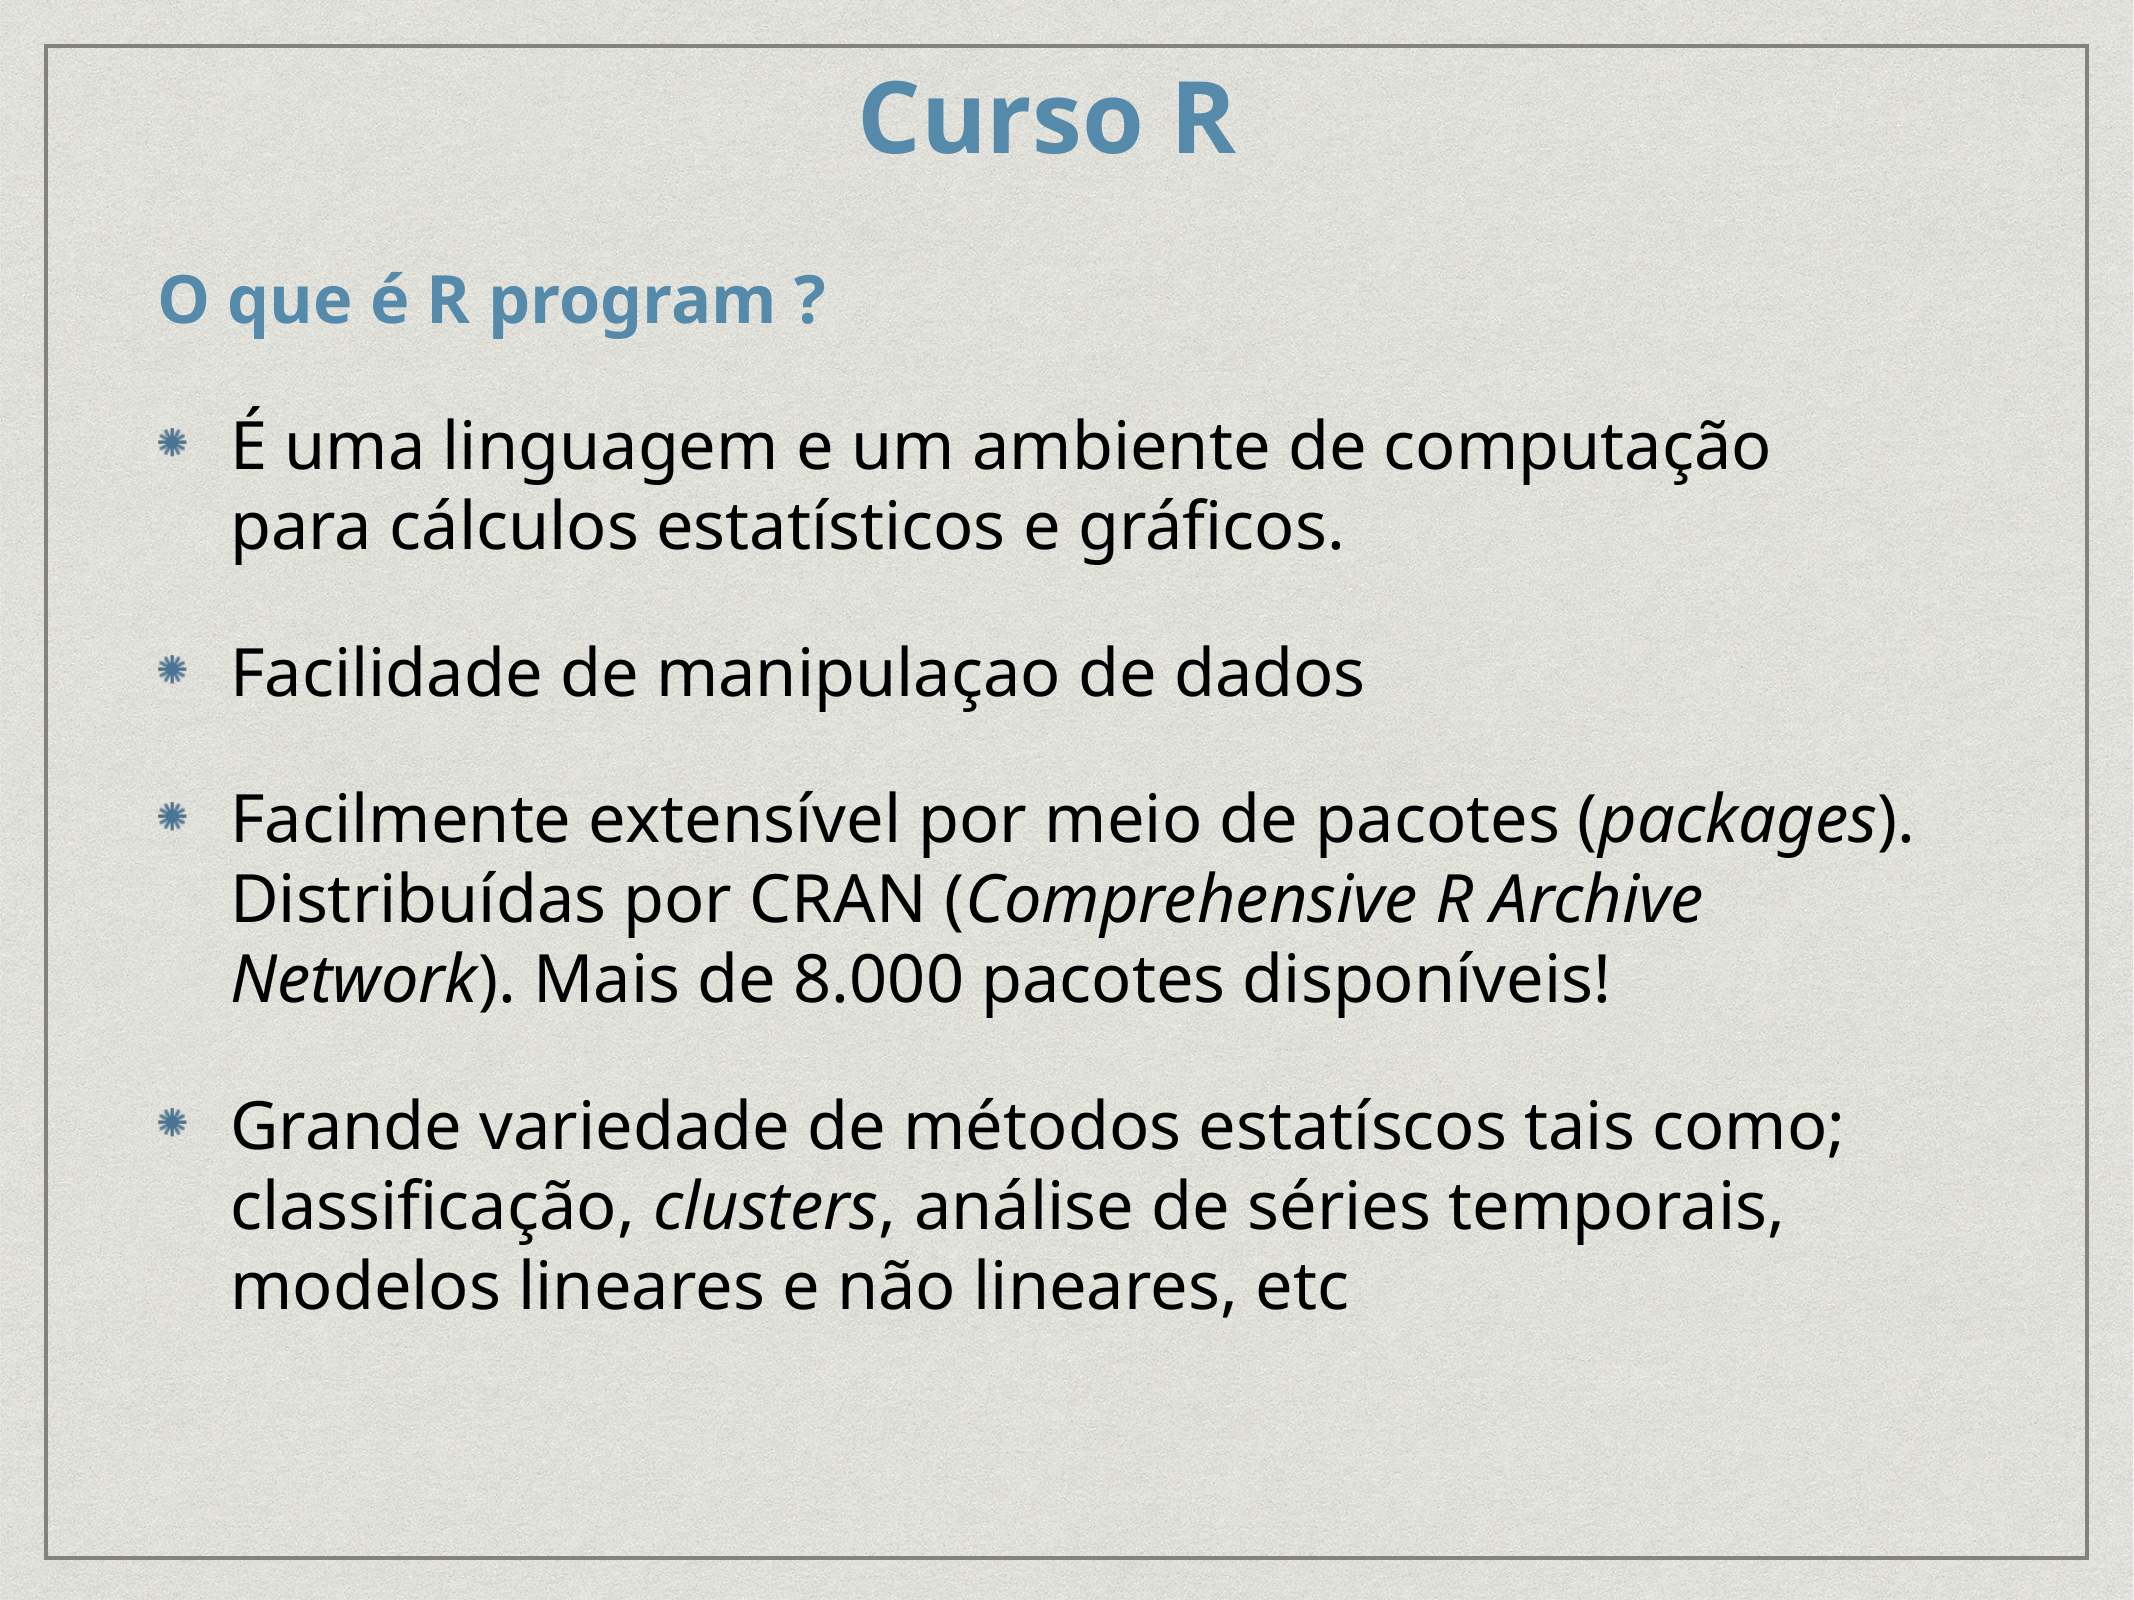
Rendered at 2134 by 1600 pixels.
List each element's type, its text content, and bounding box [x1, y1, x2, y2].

title Curso R [170, 112, 1963, 254]
list O que é R program ? É uma linguagem e um ambiente de computação para cálculos estatísticos e gráficos. Facilidade de manipulaçao de dados Facilmente extensível por meio de pacotes (packages). Distribuídas por CRAN (Comprehensive R Archive Network). Mais de 8.000 pacotes disponíveis! Grande variedade de métodos estatíscos tais como; classificação, clusters, análise de séries temporais, modelos lineares e não lineares, etc [157, 525, 1949, 1477]
picture [0, 0, 2134, 1600]
